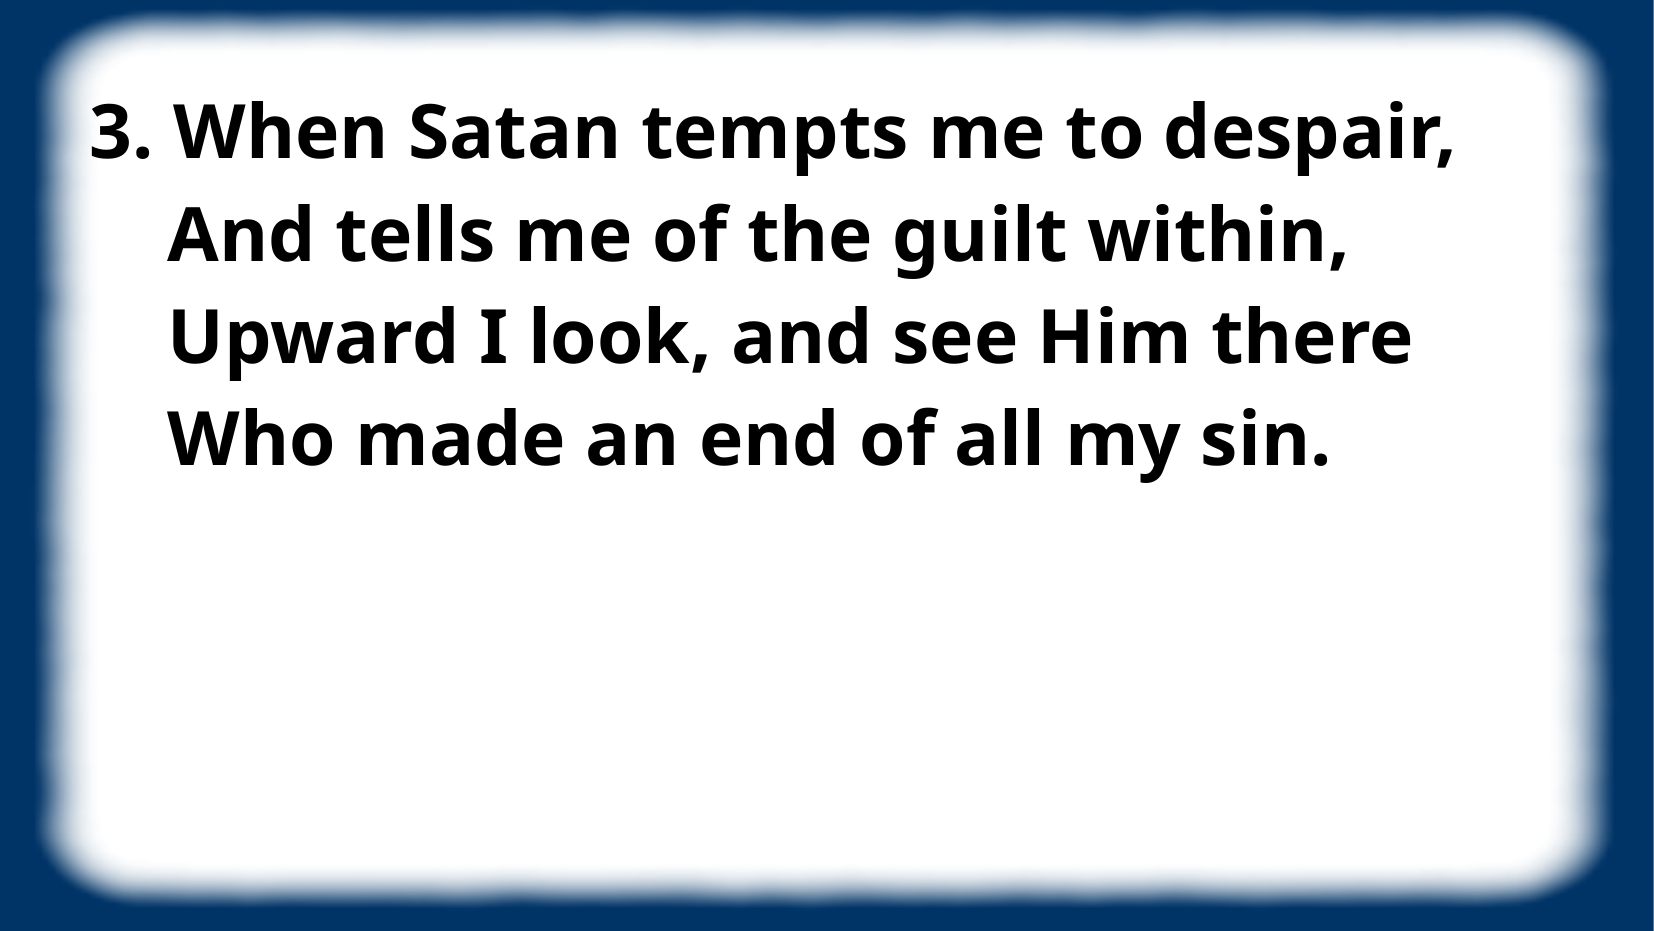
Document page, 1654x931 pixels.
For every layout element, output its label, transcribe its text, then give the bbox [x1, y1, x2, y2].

picture [0, 0, 1654, 931]
text_box 3. When Satan tempts me to despair, And tells me of the guilt within, Upward I look, and see Him there Who made an end of all my sin. [75, 71, 1576, 486]
